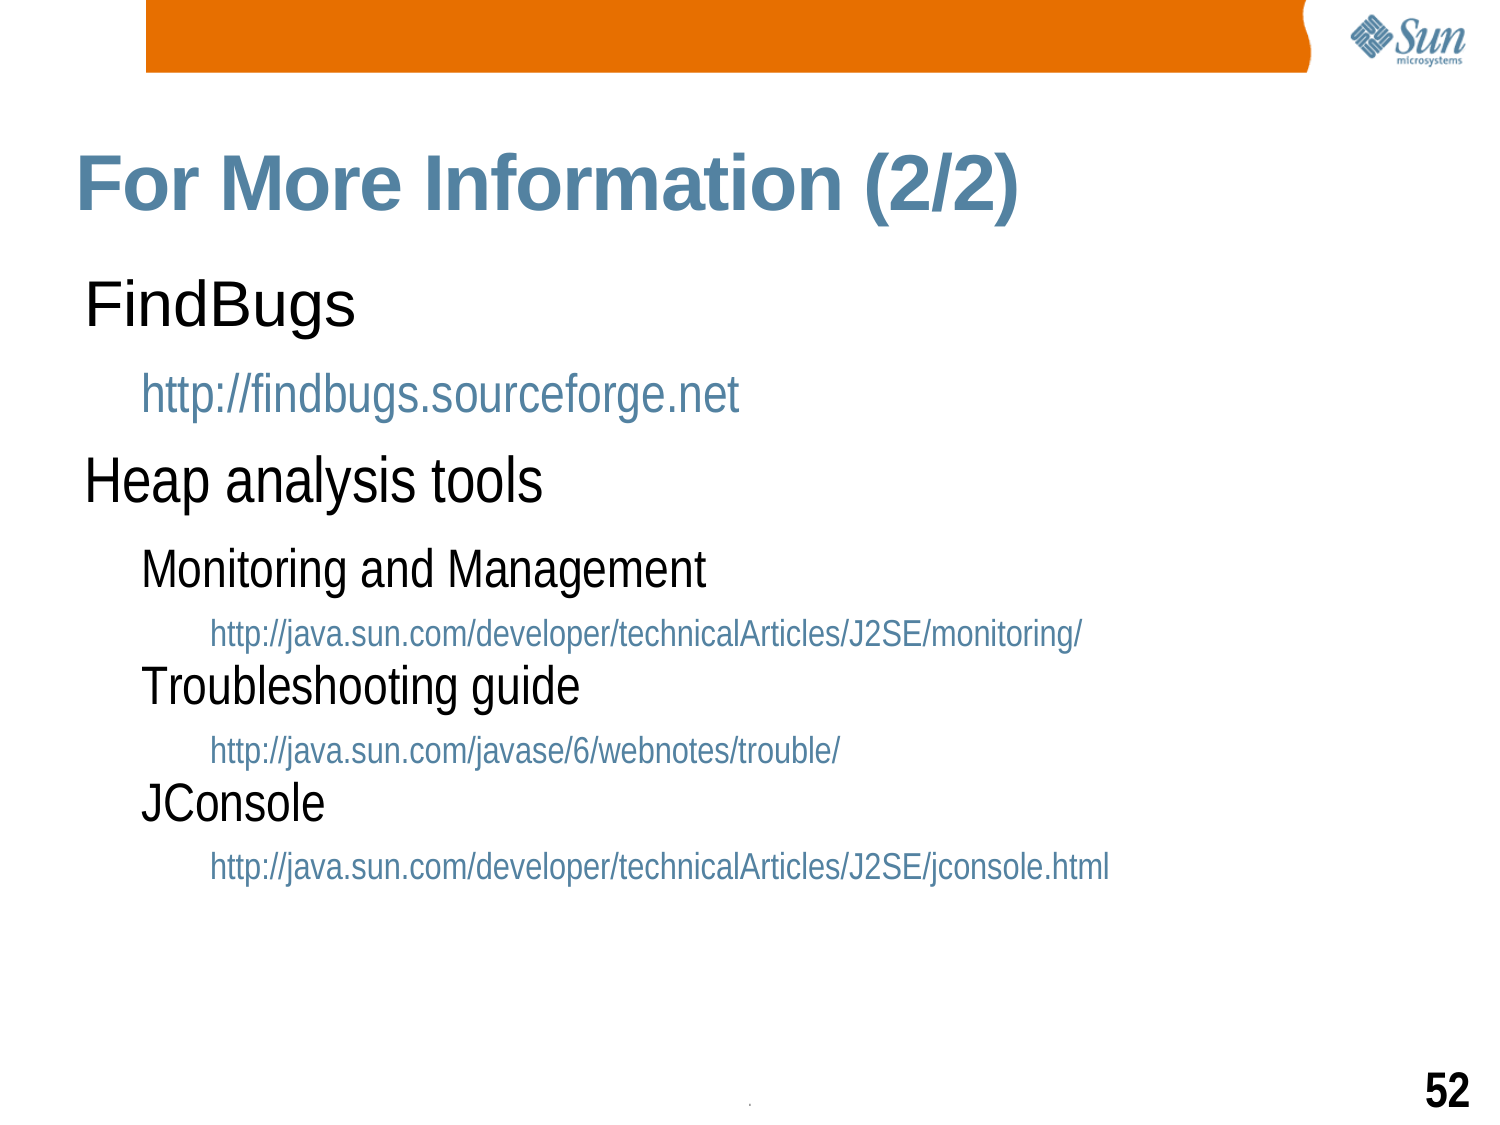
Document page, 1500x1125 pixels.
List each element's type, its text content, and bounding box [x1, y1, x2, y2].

picture [146, 0, 1500, 75]
title For More Information (2/2) [75, 146, 1438, 251]
list FindBugs http://findbugs.sourceforge.net Heap analysis tools Monitoring and Management http://java.sun.com/developer/technicalArticles/J2SE/monitoring/ Troubleshooting guide http://java.sun.com/javase/6/webnotes/trouble/ JConsole http://java.sun.com/developer/technicalArticles/J2SE/jconsole.html [64, 268, 1402, 1028]
